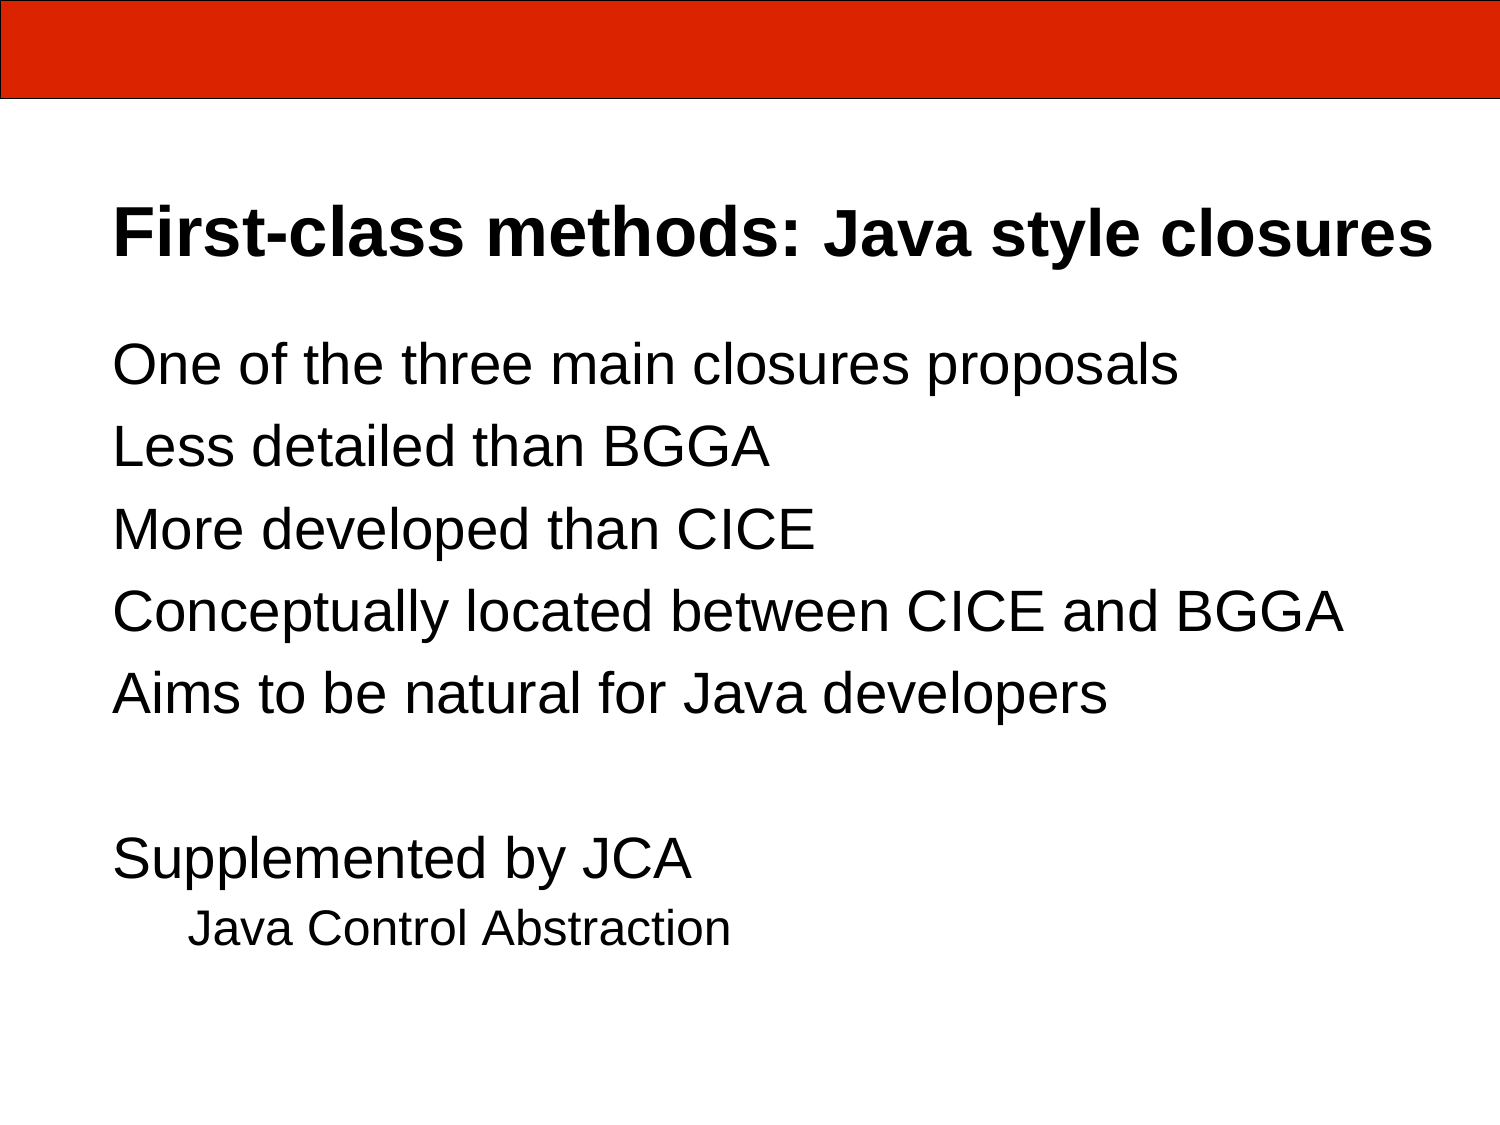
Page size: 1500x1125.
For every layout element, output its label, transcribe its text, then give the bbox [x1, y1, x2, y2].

list One of the three main closures proposals Less detailed than BGGA More developed than CICE Conceptually located between CICE and BGGA Aims to be natural for Java developers Supplemented by JCA Java Control Abstraction [112, 337, 1463, 1030]
title First-class methods: Java style closures [112, 119, 1475, 271]
